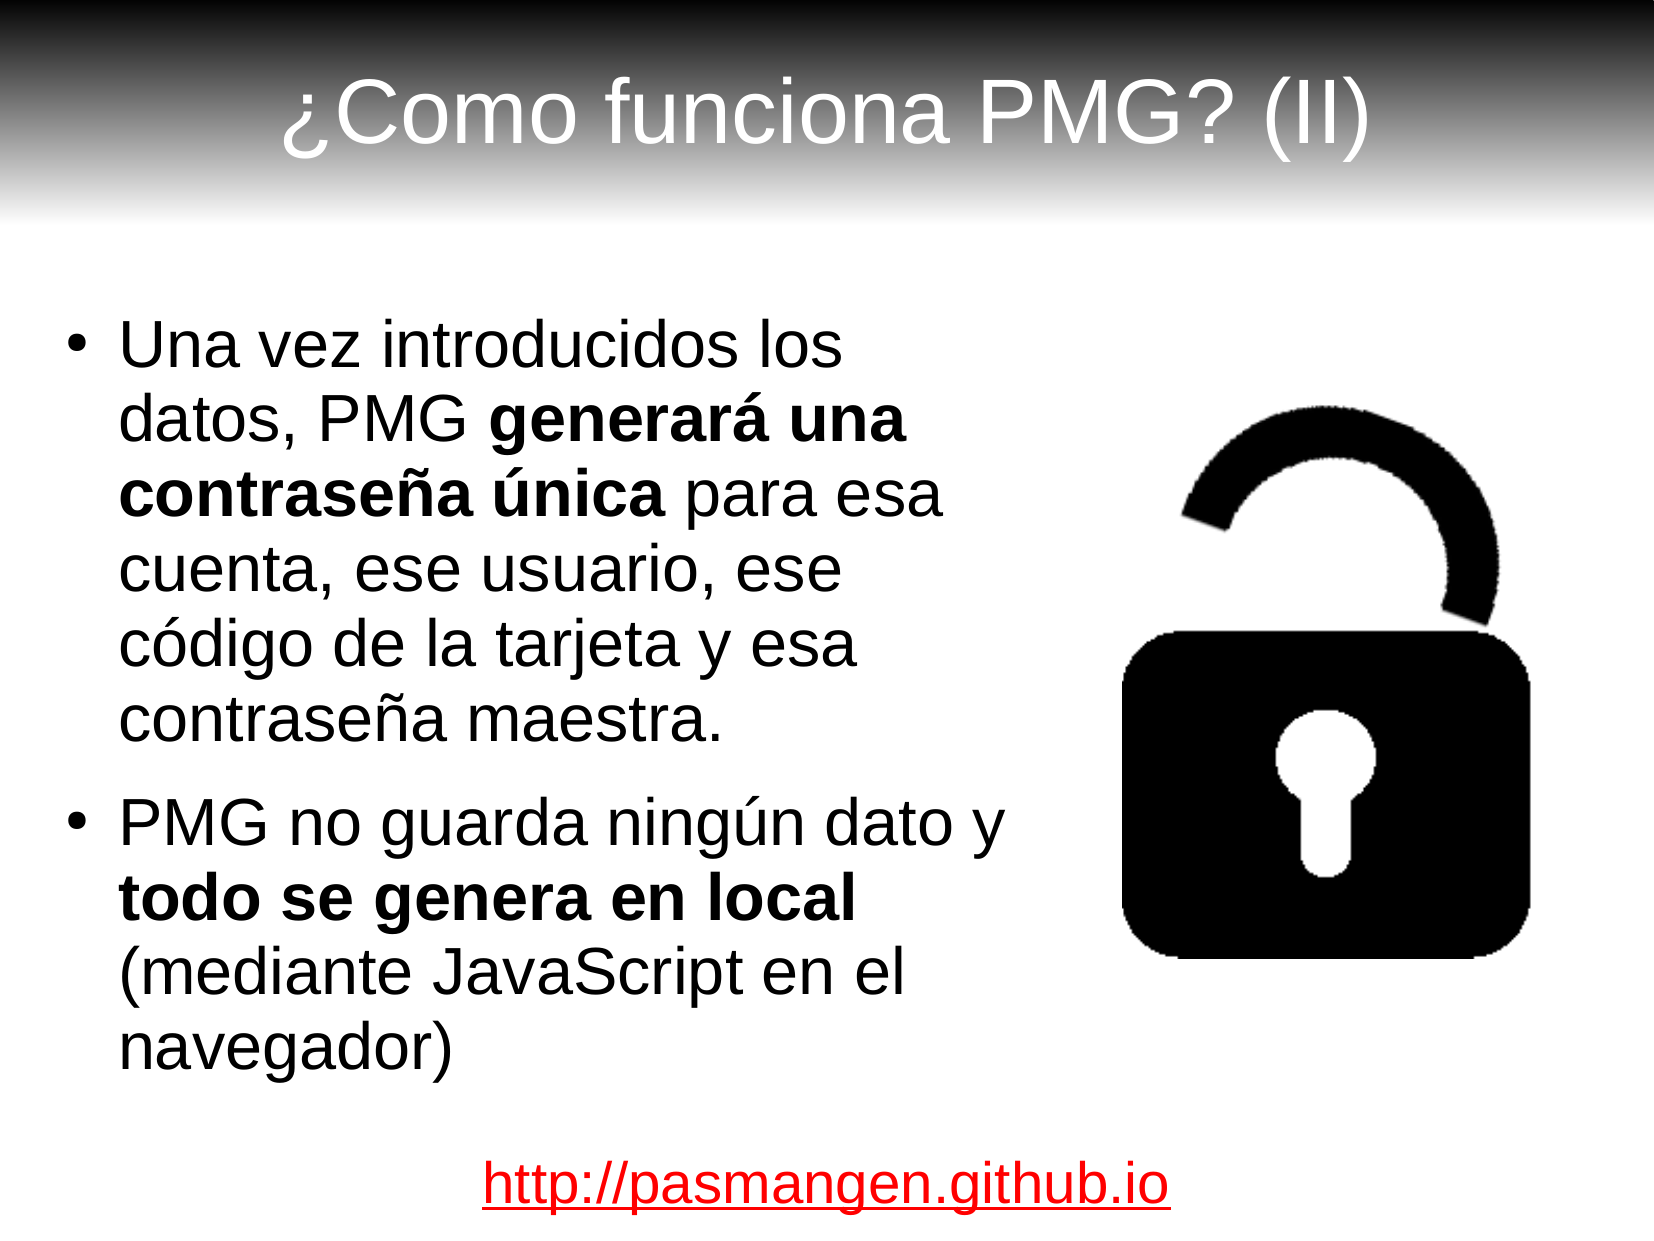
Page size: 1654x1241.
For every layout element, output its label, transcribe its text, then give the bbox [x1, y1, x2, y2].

title ¿Como funciona PMG? (II) [0, 0, 1654, 225]
text_box http://pasmangen.github.io [0, 1143, 1654, 1241]
list Una vez introducidos los datos, PMG generará una contraseña única para esa cuenta, ese usuario, ese código de la tarjeta y esa contraseña maestra. PMG no guarda ningún dato y todo se genera en local (mediante JavaScript en el navegador) [47, 70, 1040, 1143]
picture [1122, 400, 1535, 959]
